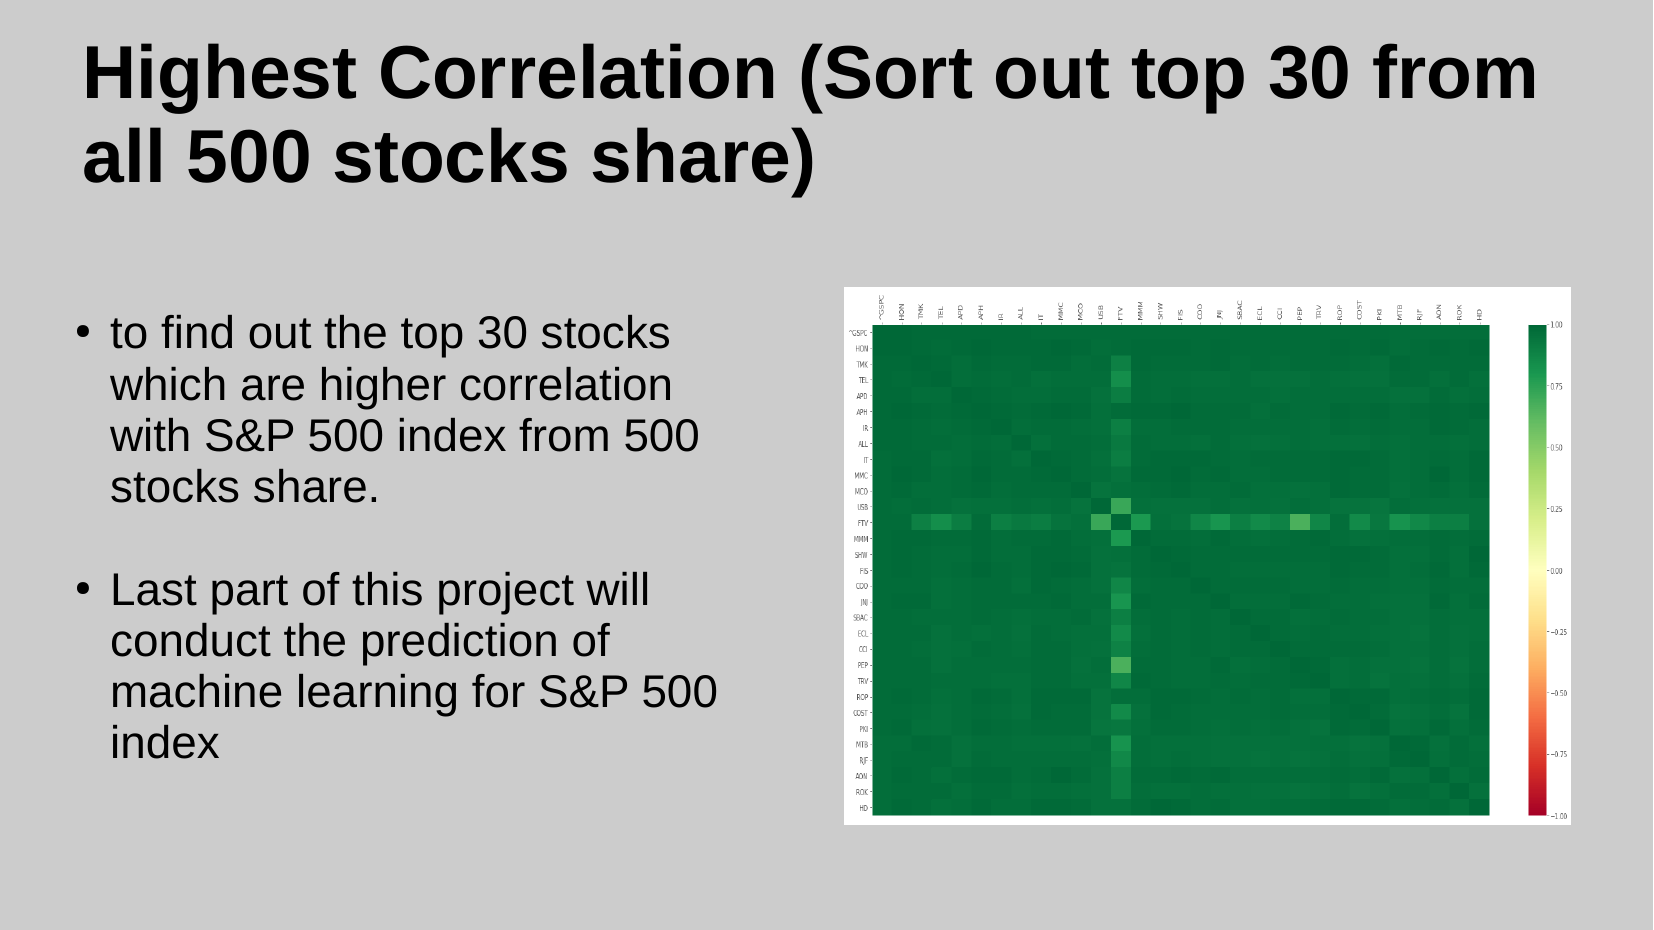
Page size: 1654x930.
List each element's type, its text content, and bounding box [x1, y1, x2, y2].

title Highest Correlation (Sort out top 30 from all 500 stocks share) [82, 30, 1571, 199]
subtitle [82, 217, 1571, 901]
picture [844, 287, 1571, 826]
text_box to find out the top 30 stocks which are higher correlation with S&P 500 index from 500 stocks share. Last part of this project will conduct the prediction of machine learning for S&P 500 index [60, 300, 766, 828]
